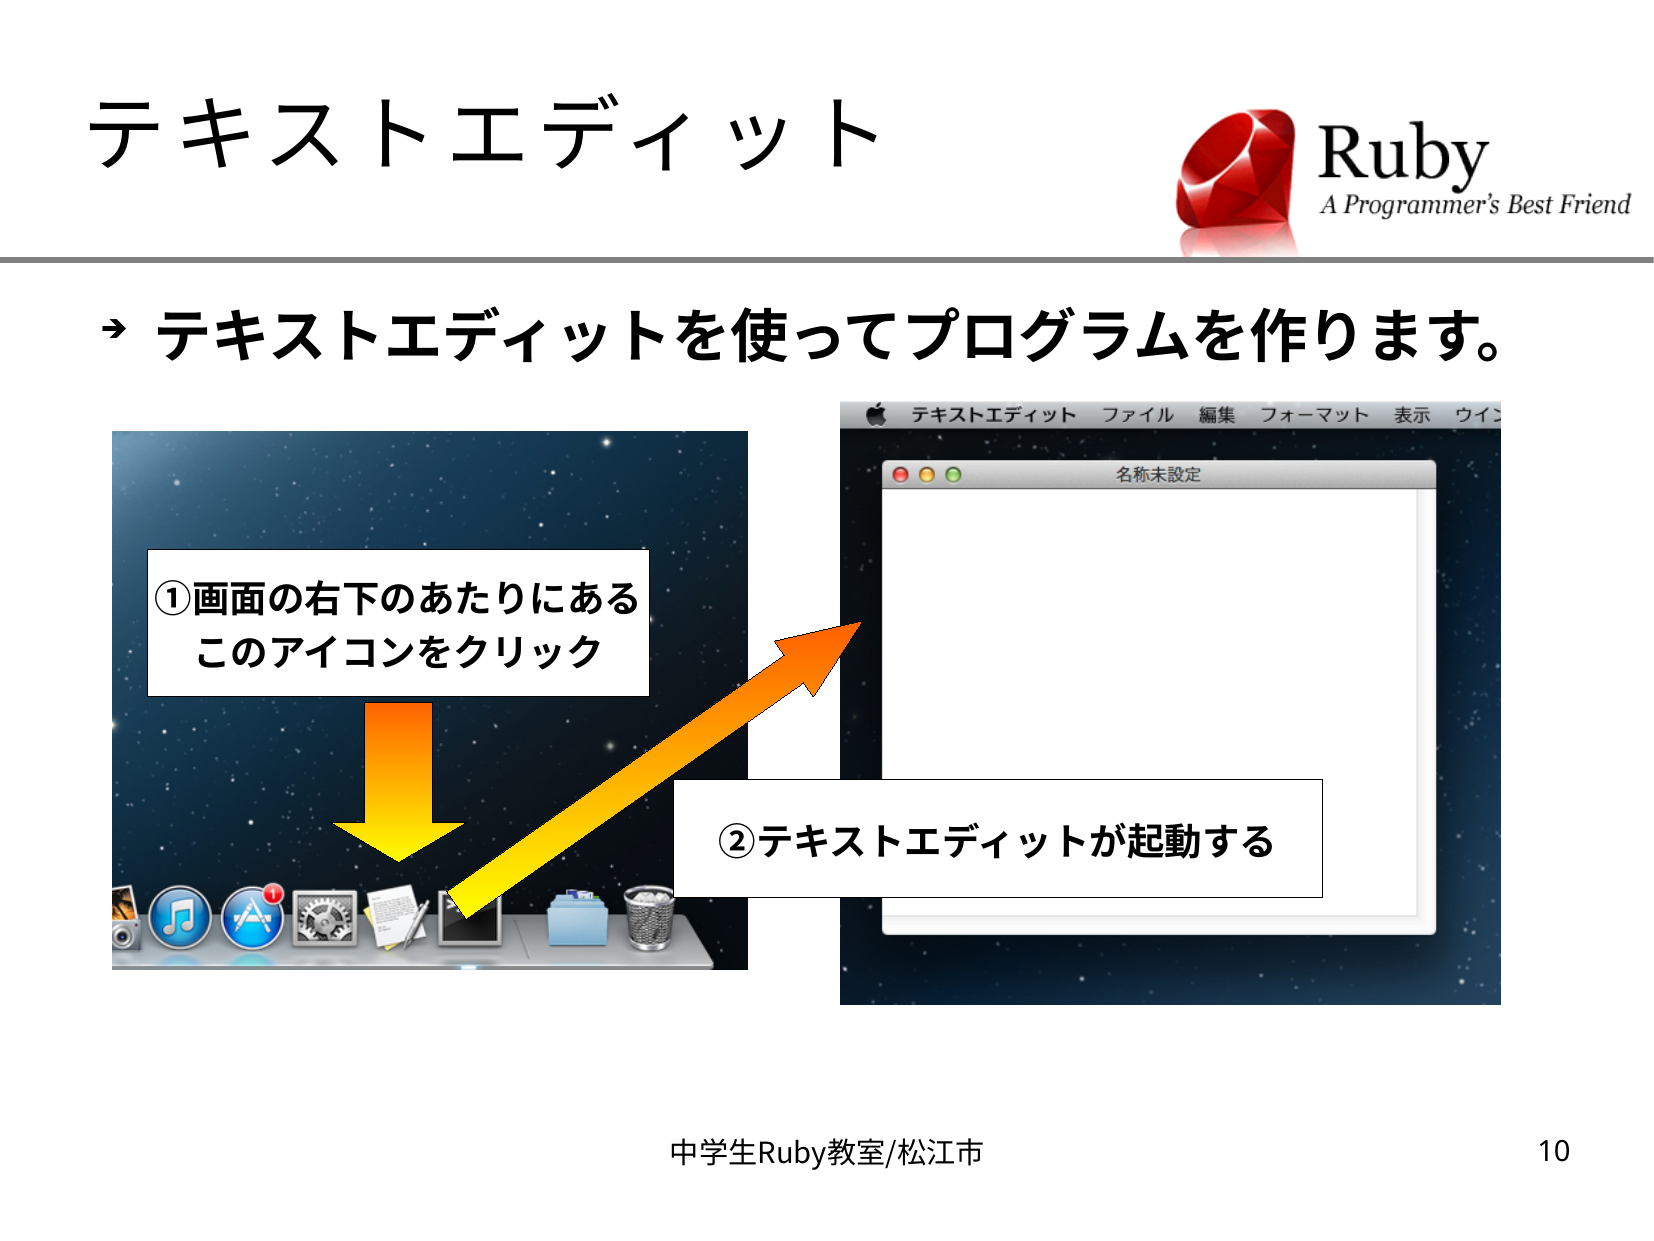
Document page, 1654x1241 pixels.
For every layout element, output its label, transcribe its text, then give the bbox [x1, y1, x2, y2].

picture [112, 431, 748, 970]
picture [840, 401, 1501, 1005]
text_box ②テキストエディットが起動する [673, 779, 1323, 898]
text_box ①画面の右下のあたりにある このアイコンをクリック [147, 549, 650, 697]
list テキストエディットを使ってプログラムを作ります。 [82, 290, 1571, 1109]
picture [1160, 82, 1654, 257]
text_box [446, 620, 863, 920]
title テキストエディット [82, 49, 1152, 207]
text_box [330, 702, 467, 863]
